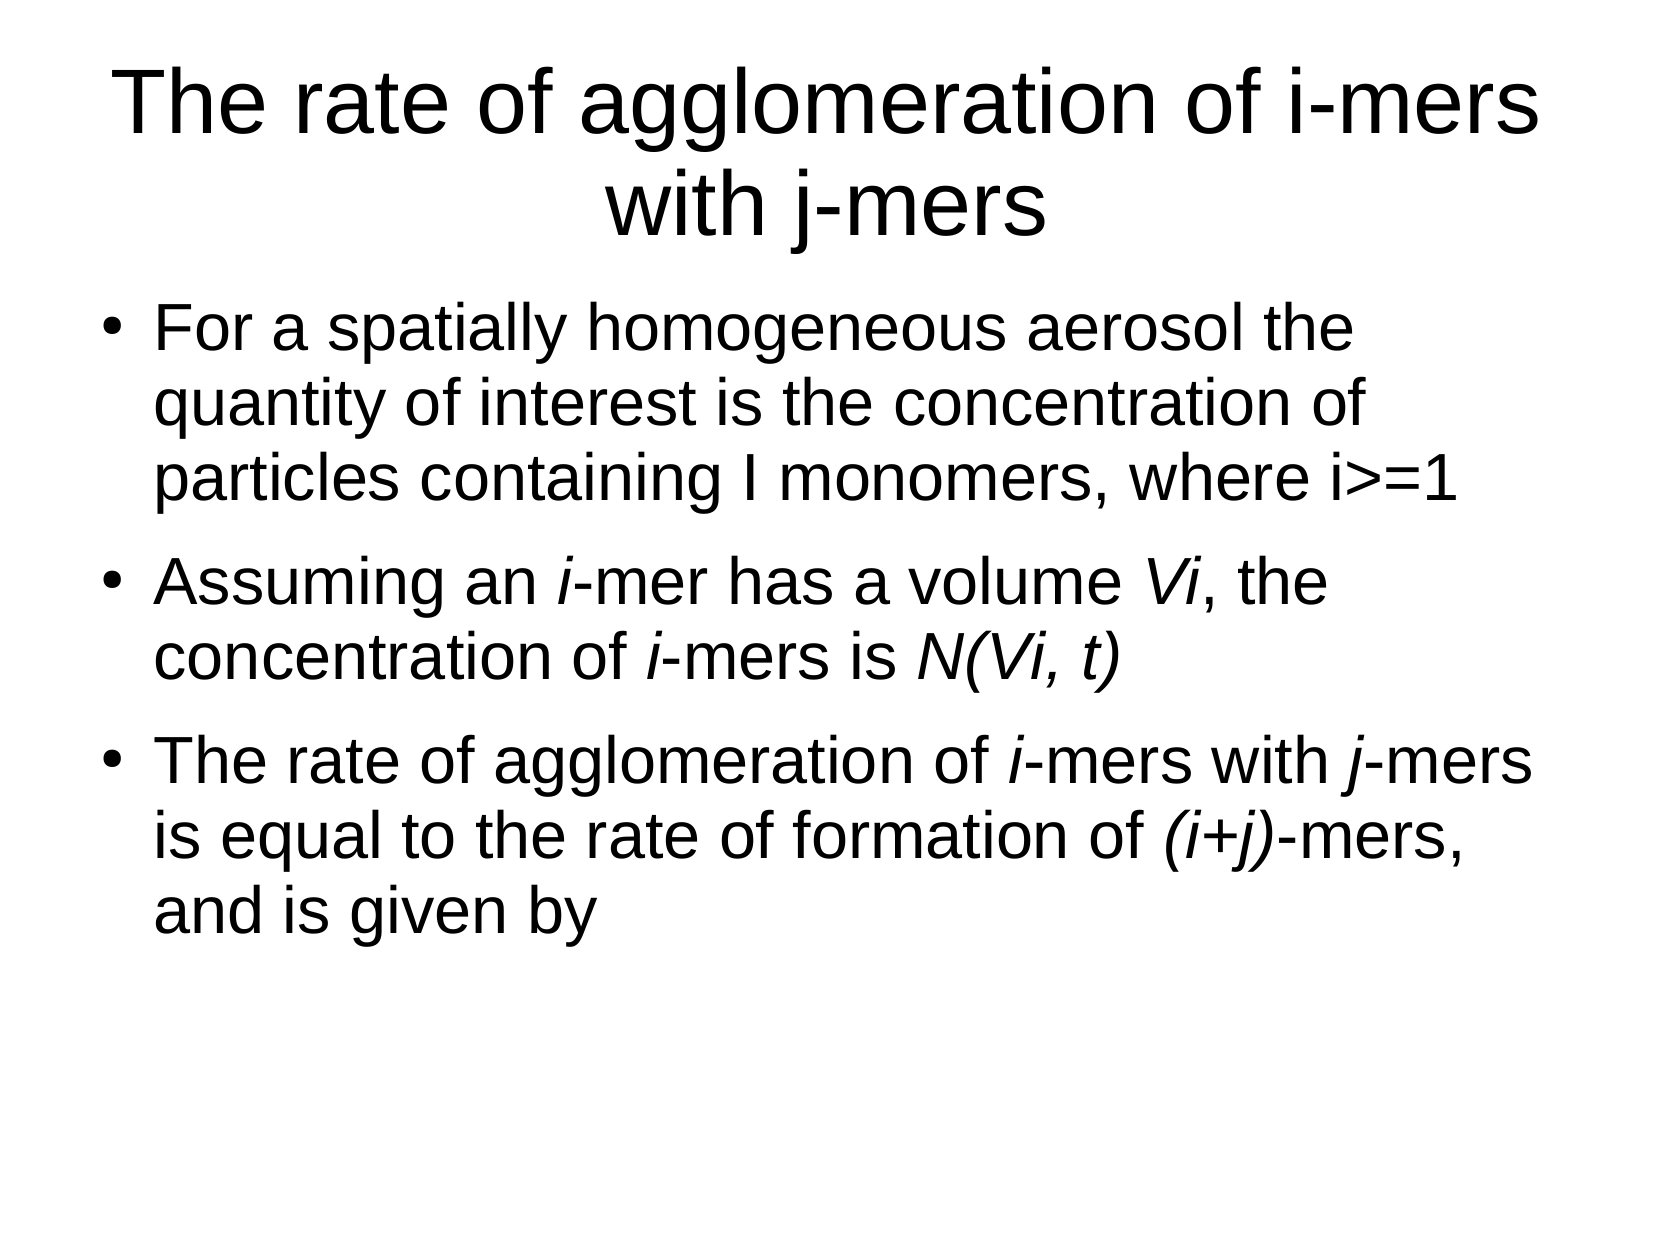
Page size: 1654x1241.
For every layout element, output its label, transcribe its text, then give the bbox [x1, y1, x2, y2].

title The rate of agglomeration of i-mers with j-mers [82, 49, 1571, 257]
list For a spatially homogeneous aerosol the quantity of interest is the concentration of particles containing I monomers, where i>=1 Assuming an i-mer has a volume Vi, the concentration of i-mers is N(Vi, t) The rate of agglomeration of i-mers with j-mers is equal to the rate of formation of (i+j)-mers, and is given by [82, 290, 1571, 1010]
